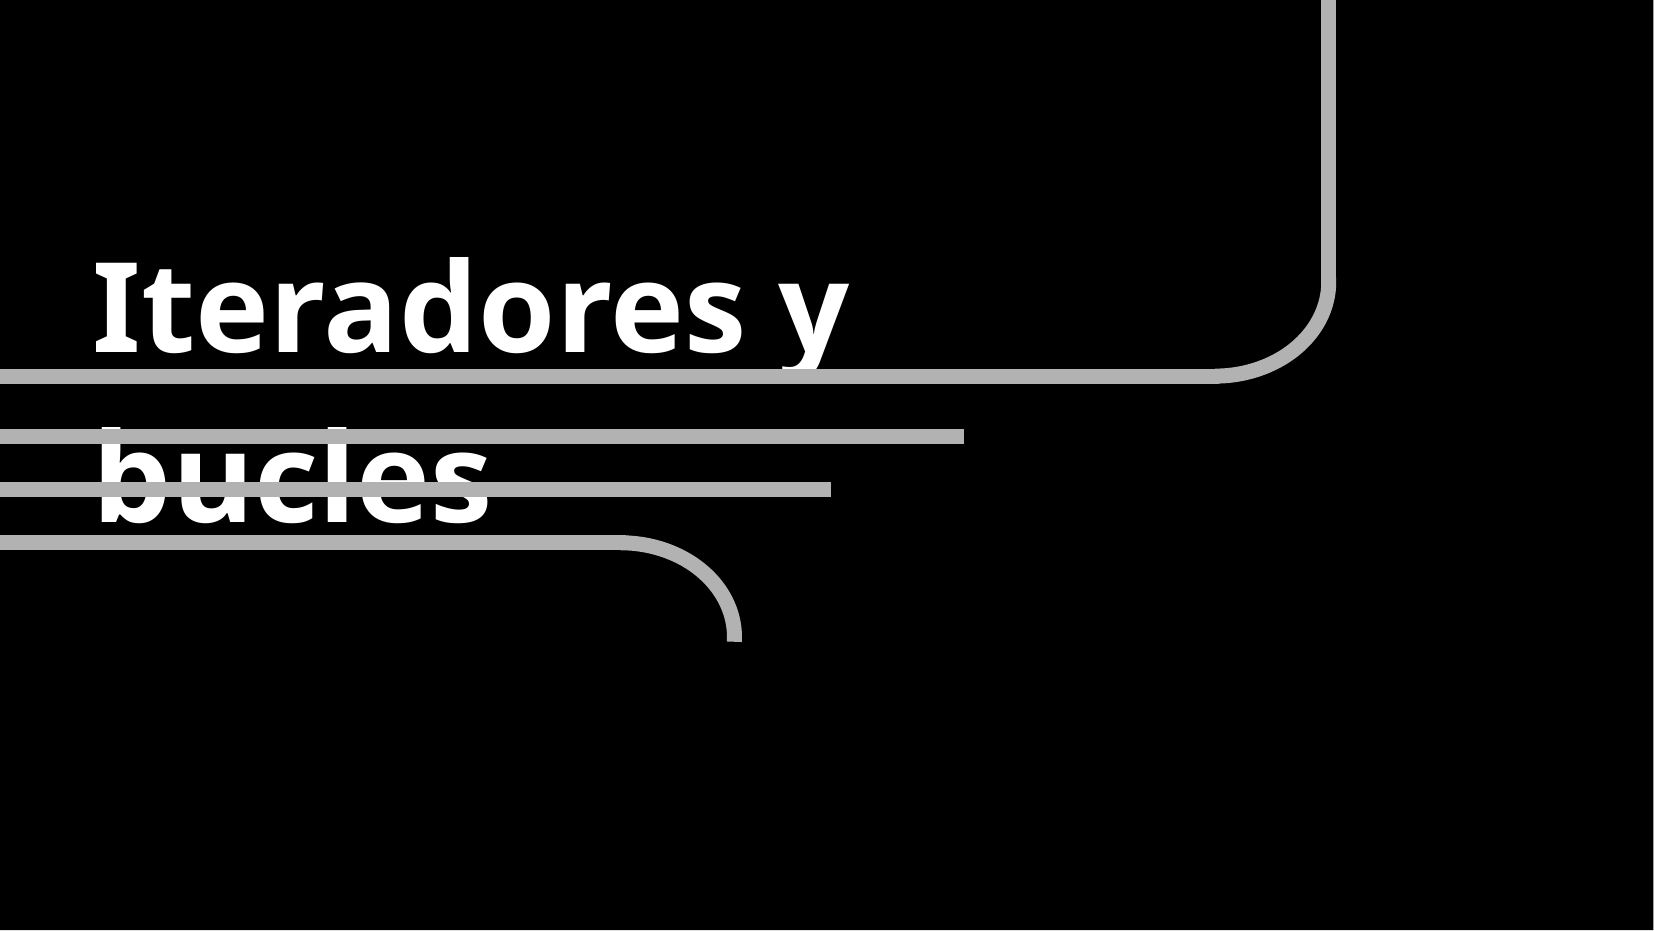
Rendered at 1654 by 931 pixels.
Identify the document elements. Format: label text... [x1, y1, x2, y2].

text_box [200, 497, 225, 508]
text_box [121, 497, 145, 508]
text_box [120, 444, 328, 482]
text_box [0, 0, 1654, 931]
text_box [0, 444, 102, 482]
text_box Iteradores y bucles [78, 210, 1181, 351]
text_box [381, 466, 407, 480]
text_box [121, 467, 146, 482]
